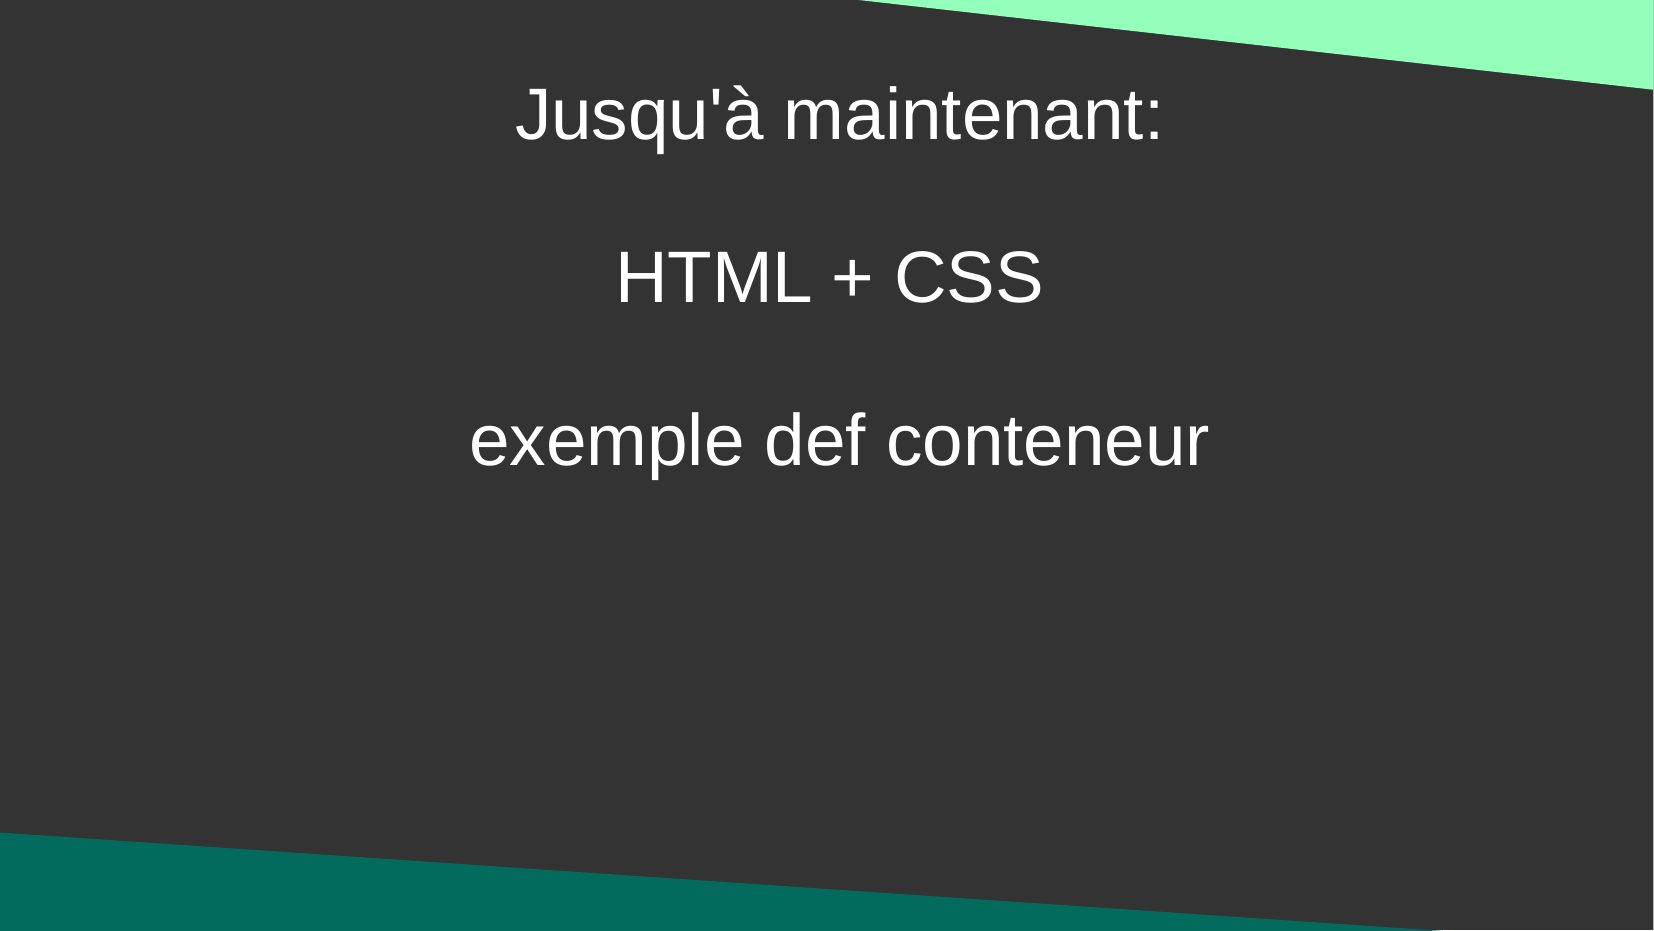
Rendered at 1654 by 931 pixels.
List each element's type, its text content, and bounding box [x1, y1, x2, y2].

text_box [858, 0, 1654, 90]
title Jusqu'à maintenant: HTML + CSS exemple def conteneur [45, 73, 1636, 687]
